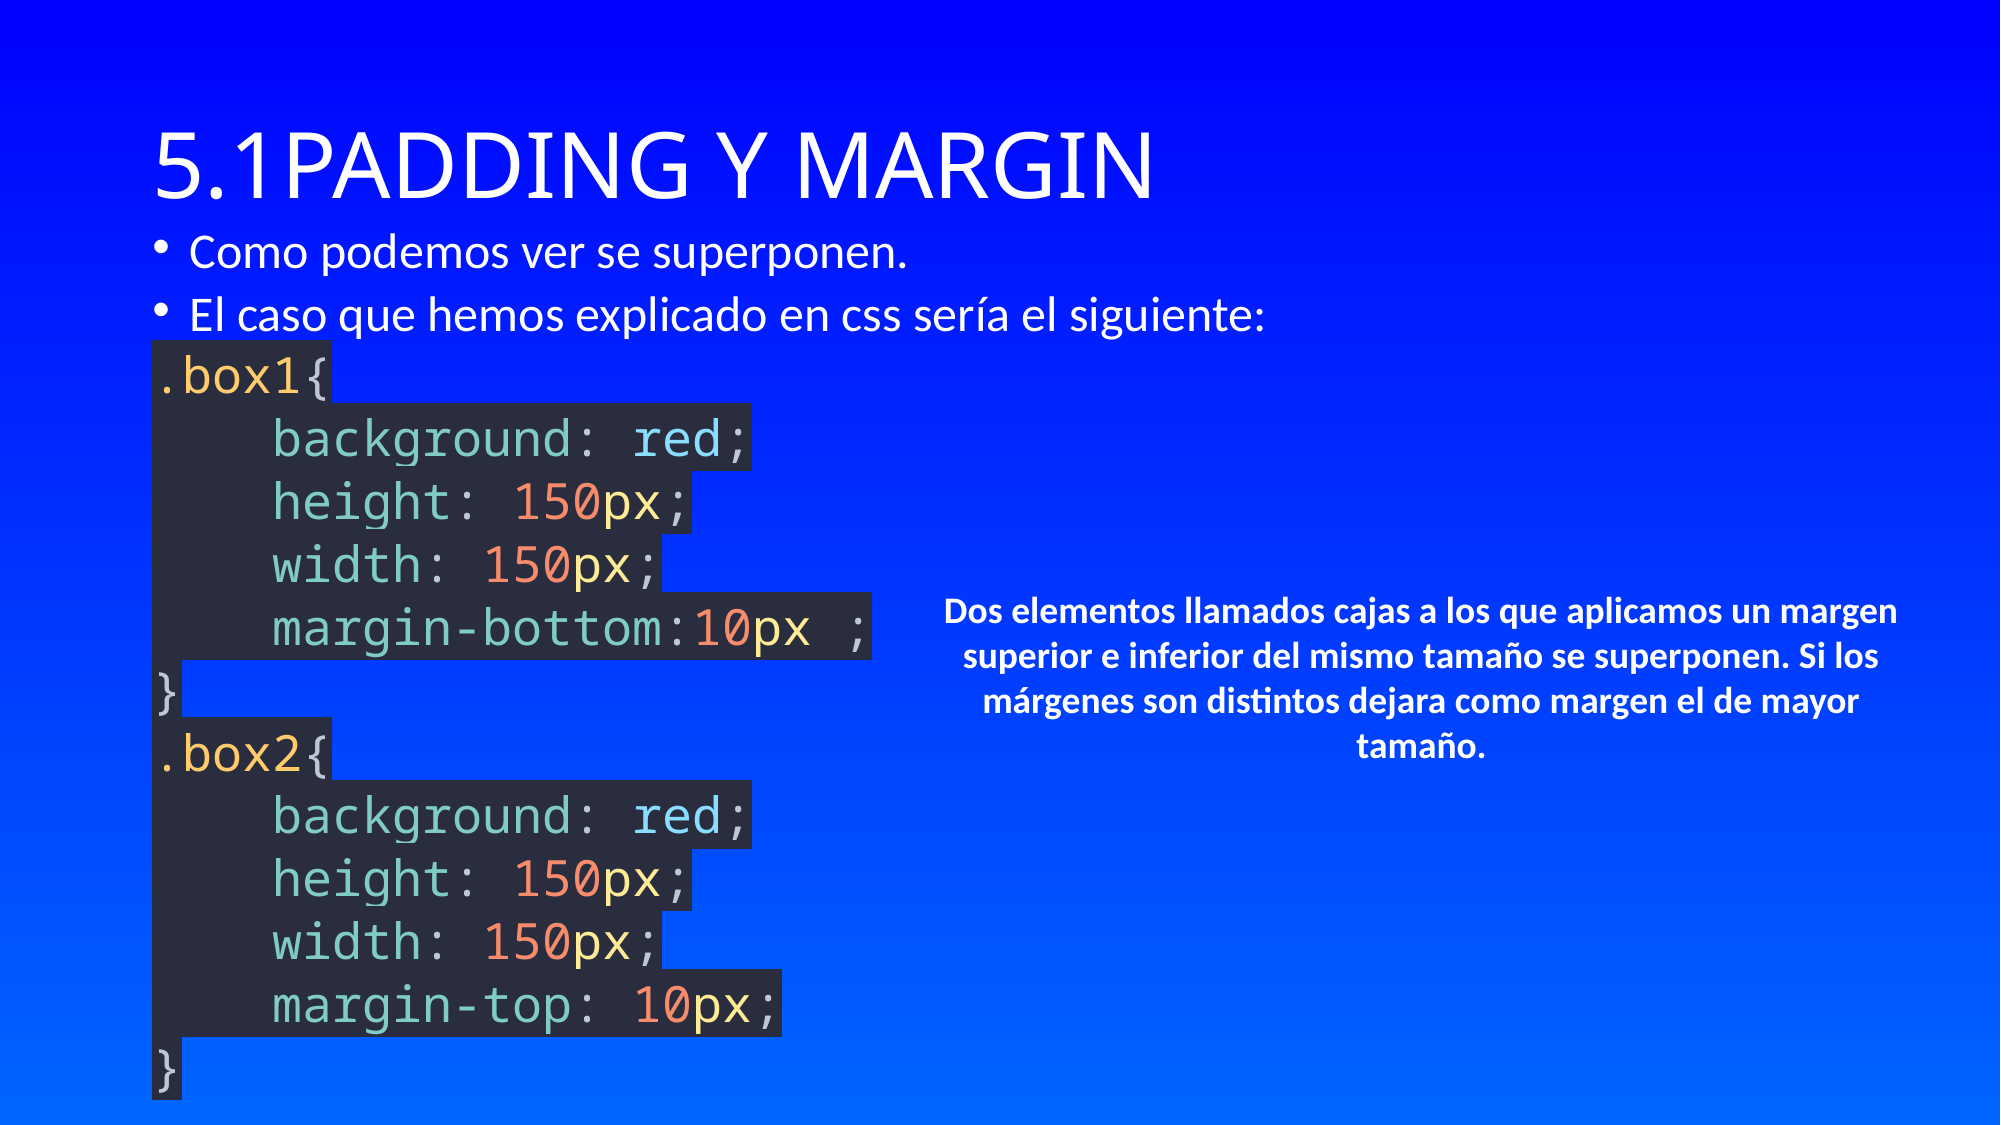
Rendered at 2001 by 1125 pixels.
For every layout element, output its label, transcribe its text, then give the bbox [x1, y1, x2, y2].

text_box Dos elementos llamados cajas a los que aplicamos un margen superior e inferior del mismo tamaño se superponen. Si los márgenes son distintos dejara como margen el de mayor tamaño. [901, 286, 1942, 1065]
title 5.1PADDING Y MARGIN [137, 59, 1863, 227]
list Como podemos ver se superponen. El caso que hemos explicado en css sería el siguiente: .box1{ background: red; height: 150px; width: 150px; margin-bottom:10px ; } .box2{ background: red; height: 150px; width: 150px; margin-top: 10px; } [137, 227, 1863, 1125]
